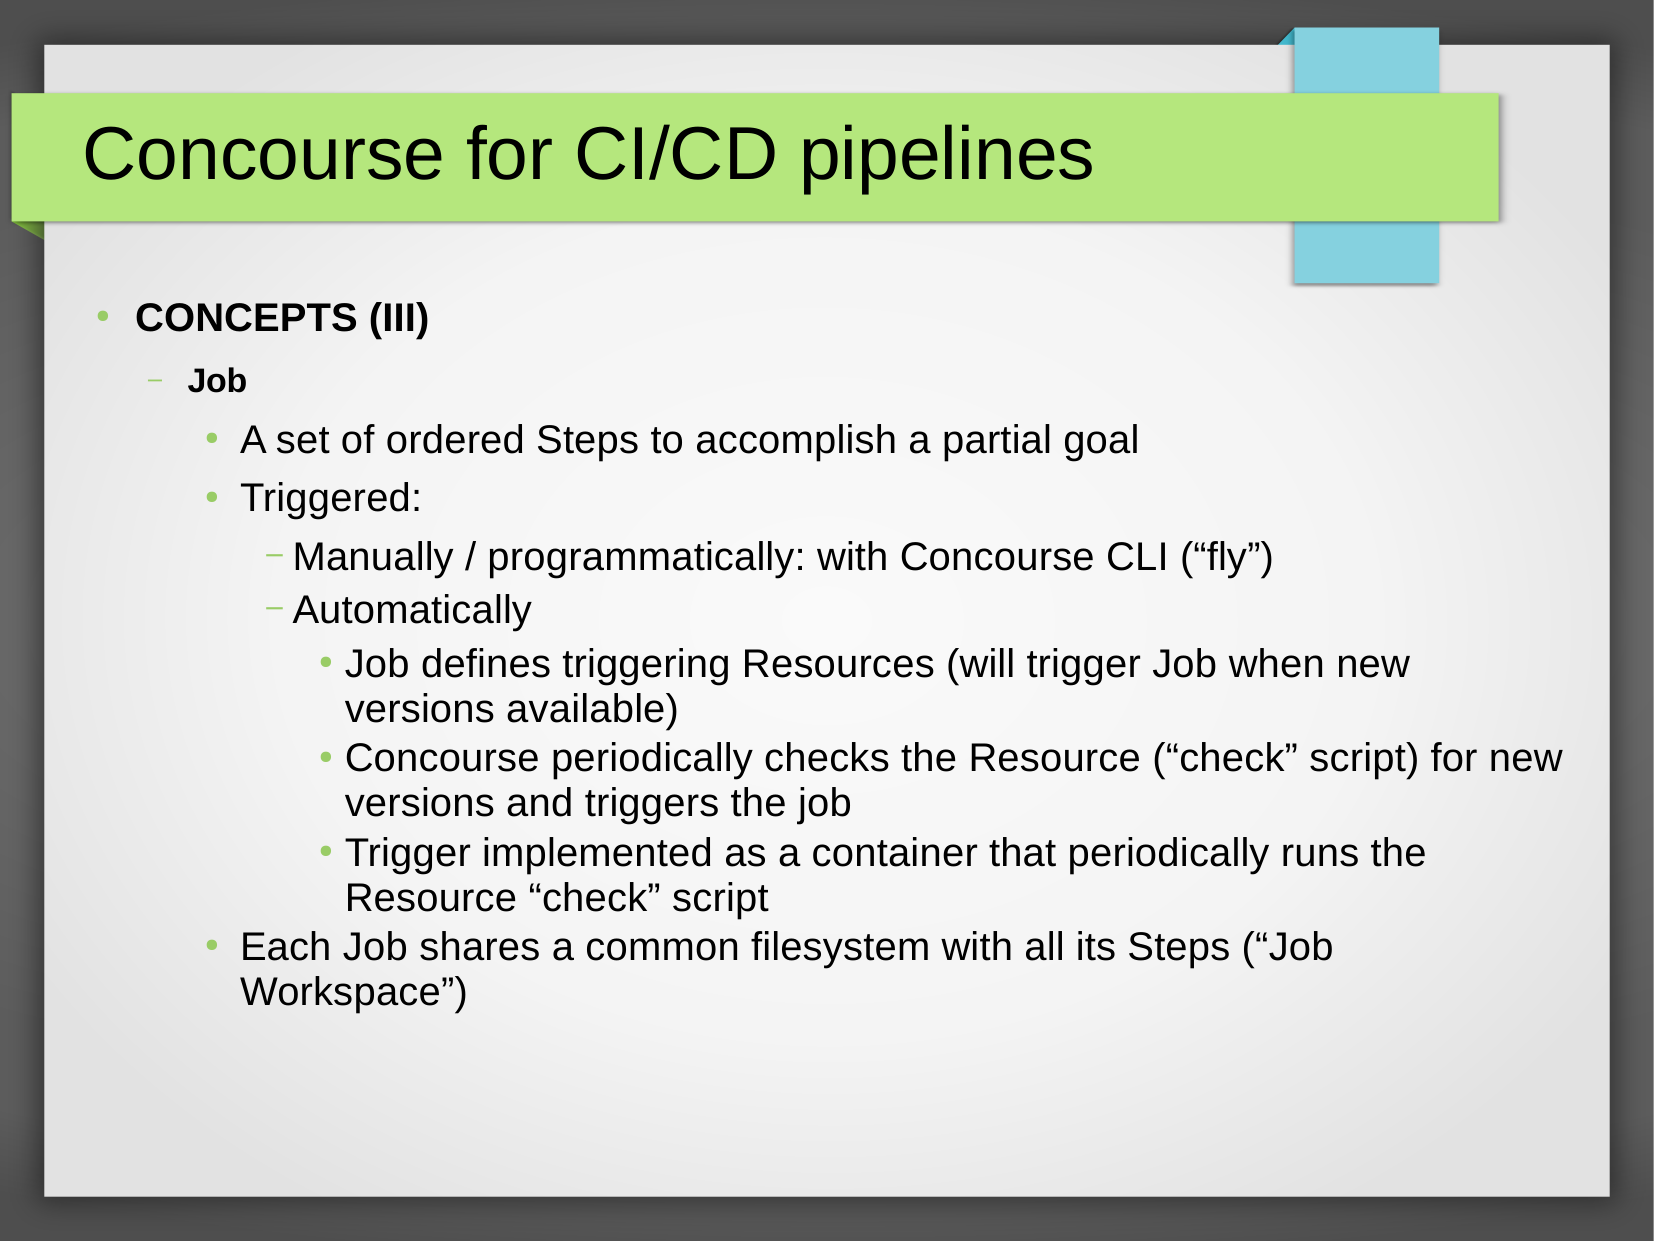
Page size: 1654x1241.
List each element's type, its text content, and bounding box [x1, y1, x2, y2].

picture [0, 0, 1654, 1241]
title Concourse for CI/CD pipelines [82, 94, 1264, 213]
list CONCEPTS (III) Job A set of ordered Steps to accomplish a partial goal Triggered: Manually / programmatically: with Concourse CLI (“fly”) Automatically Job defines triggering Resources (will trigger Job when new versions available) Concourse periodically checks the Resource (“check” script) for new versions and triggers the job Trigger implemented as a container that periodically runs the Resource “check” script Each Job shares a common filesystem with all its Steps (“Job Workspace”) [82, 295, 1571, 1015]
